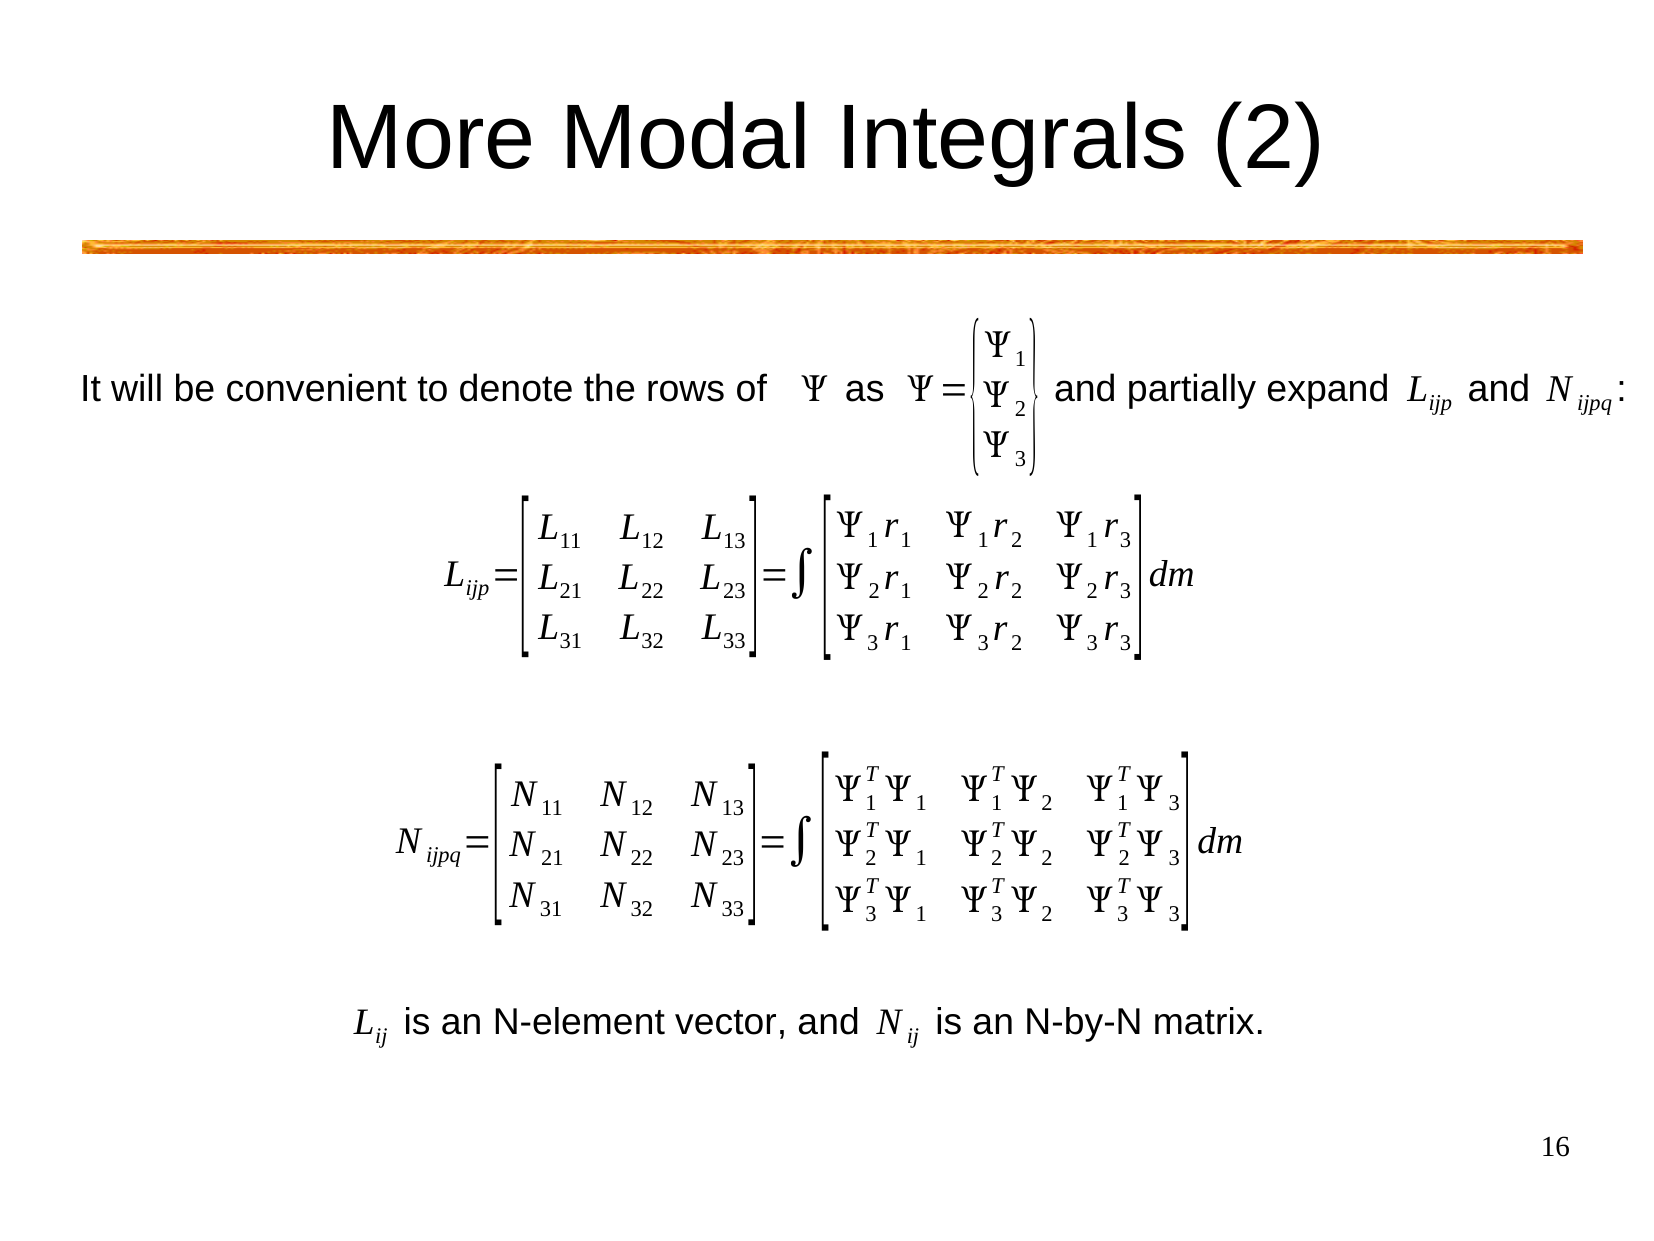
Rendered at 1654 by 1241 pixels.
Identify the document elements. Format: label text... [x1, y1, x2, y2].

chart [344, 1000, 1273, 1049]
chart [73, 315, 1634, 479]
picture [82, 240, 1583, 254]
chart [386, 492, 1249, 935]
title More Modal Integrals (2) [82, 56, 1571, 218]
